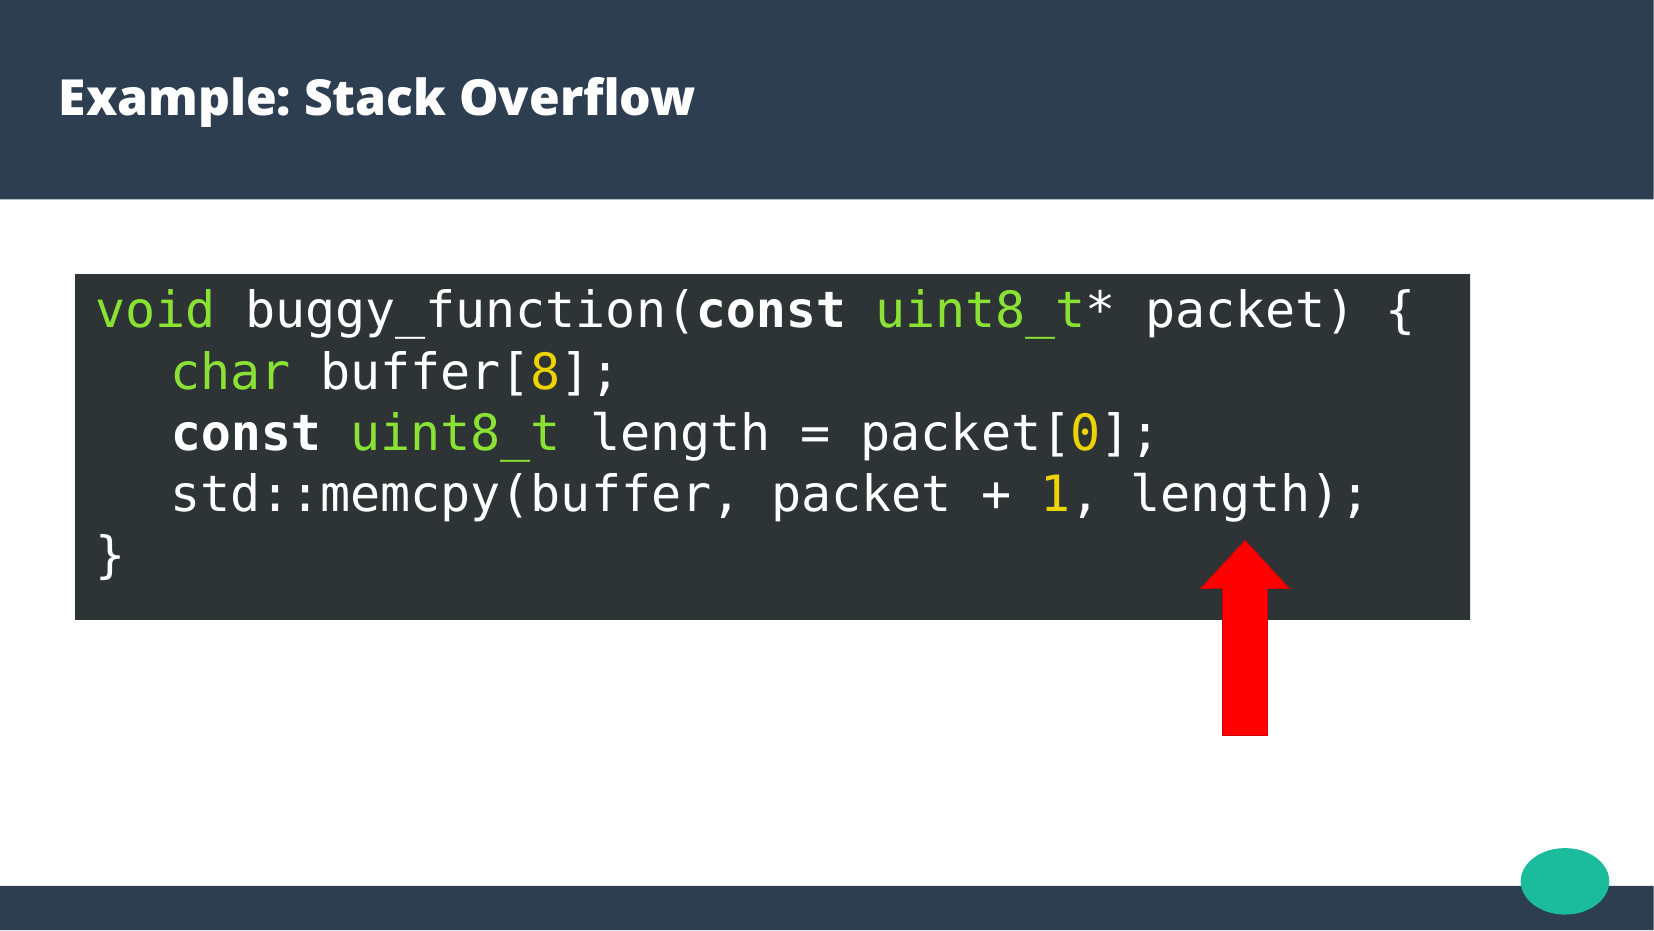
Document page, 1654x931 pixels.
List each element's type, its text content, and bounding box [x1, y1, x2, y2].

title Example: Stack Overflow [59, 37, 1595, 155]
text_box void buggy_function(const uint8_t* packet) { char buffer[8]; const uint8_t length = packet[0]; std::memcpy(buffer, packet + 1, length); } [75, 274, 1471, 620]
text_box [1200, 540, 1291, 736]
